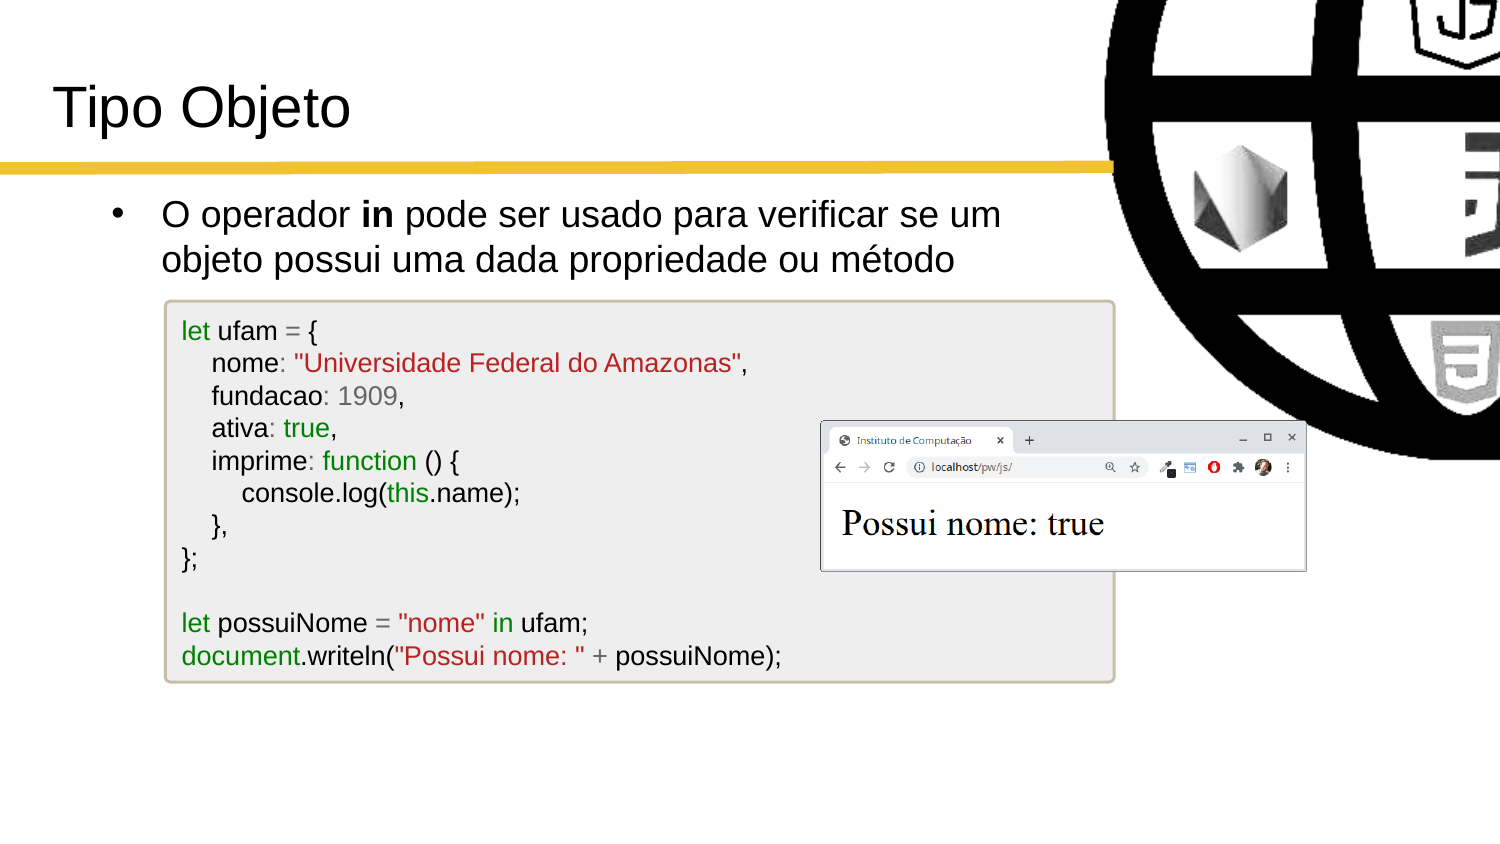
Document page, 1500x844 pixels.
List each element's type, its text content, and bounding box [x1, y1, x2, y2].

text_box Tipo Objeto [37, 33, 1463, 175]
text_box O operador in pode ser usado para verificar se um objeto possui uma dada propriedade ou método [90, 182, 1109, 293]
picture [820, 0, 1500, 572]
text_box let ufam = { nome: "Universidade Federal do Amazonas", fundacao: 1909, ativa: true, imprime: function () { console.log(this.name); }, }; let possuiNome = "nome" in ufam; document.writeln("Possui nome: " + possuiNome); [165, 301, 1115, 683]
